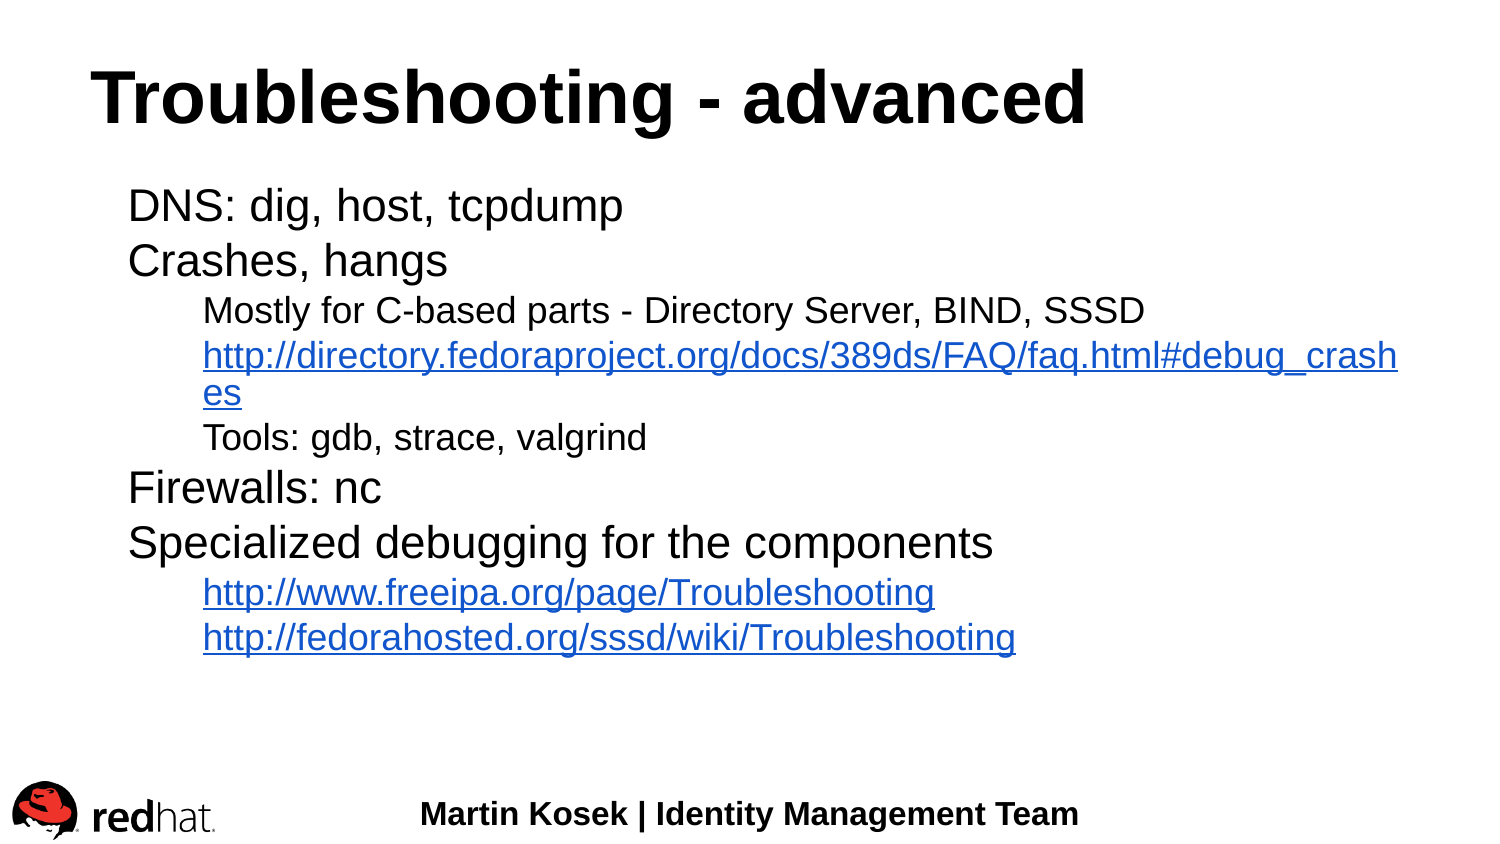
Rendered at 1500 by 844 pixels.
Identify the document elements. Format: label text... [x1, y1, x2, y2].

title Troubleshooting - advanced [75, 12, 1425, 154]
list DNS: dig, host, tcpdump Crashes, hangs Mostly for C-based parts - Directory Server, BIND, SSSD http://directory.fedoraproject.org/docs/389ds/FAQ/faq.html#debug_crashes Tools: gdb, strace, valgrind Firewalls: nc Specialized debugging for the components http://www.freeipa.org/page/Troubleshooting http://fedorahosted.org/sssd/wiki/Troubleshooting [75, 160, 1425, 780]
picture [12, 781, 215, 844]
